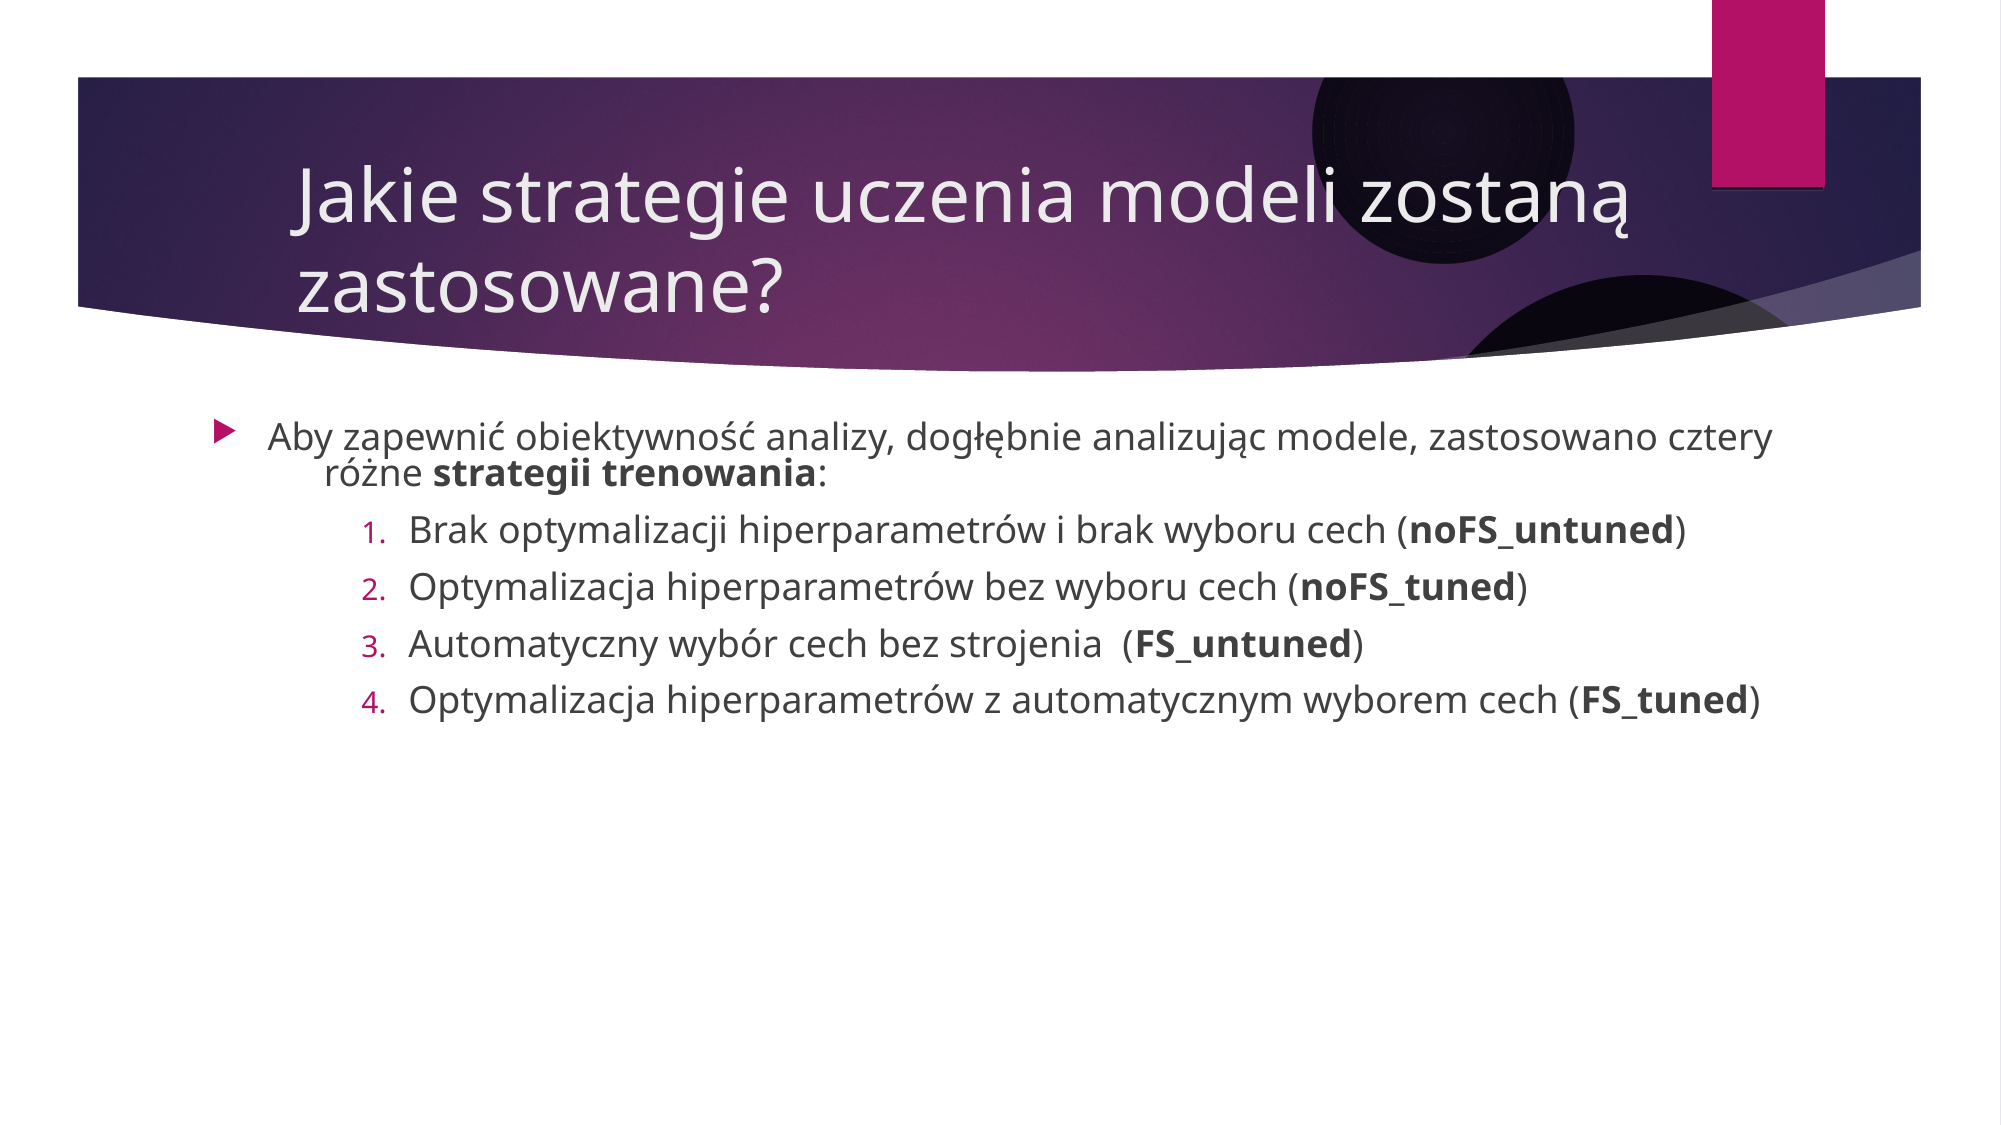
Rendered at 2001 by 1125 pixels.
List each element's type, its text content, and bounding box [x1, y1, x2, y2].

title Jakie strategie uczenia modeli zostaną zastosowane? [281, 139, 1719, 305]
list Aby zapewnić obiektywność analizy, dogłębnie analizując modele, zastosowano cztery różne strategii trenowania: Brak optymalizacji hiperparametrów i brak wyboru cech (noFS_untuned) Optymalizacja hiperparametrów bez wyboru cech (noFS_tuned) Automatyczny wybór cech bez strojenia (FS_untuned) Optymalizacja hiperparametrów z automatycznym wyborem cech (FS_tuned) [196, 414, 1804, 757]
